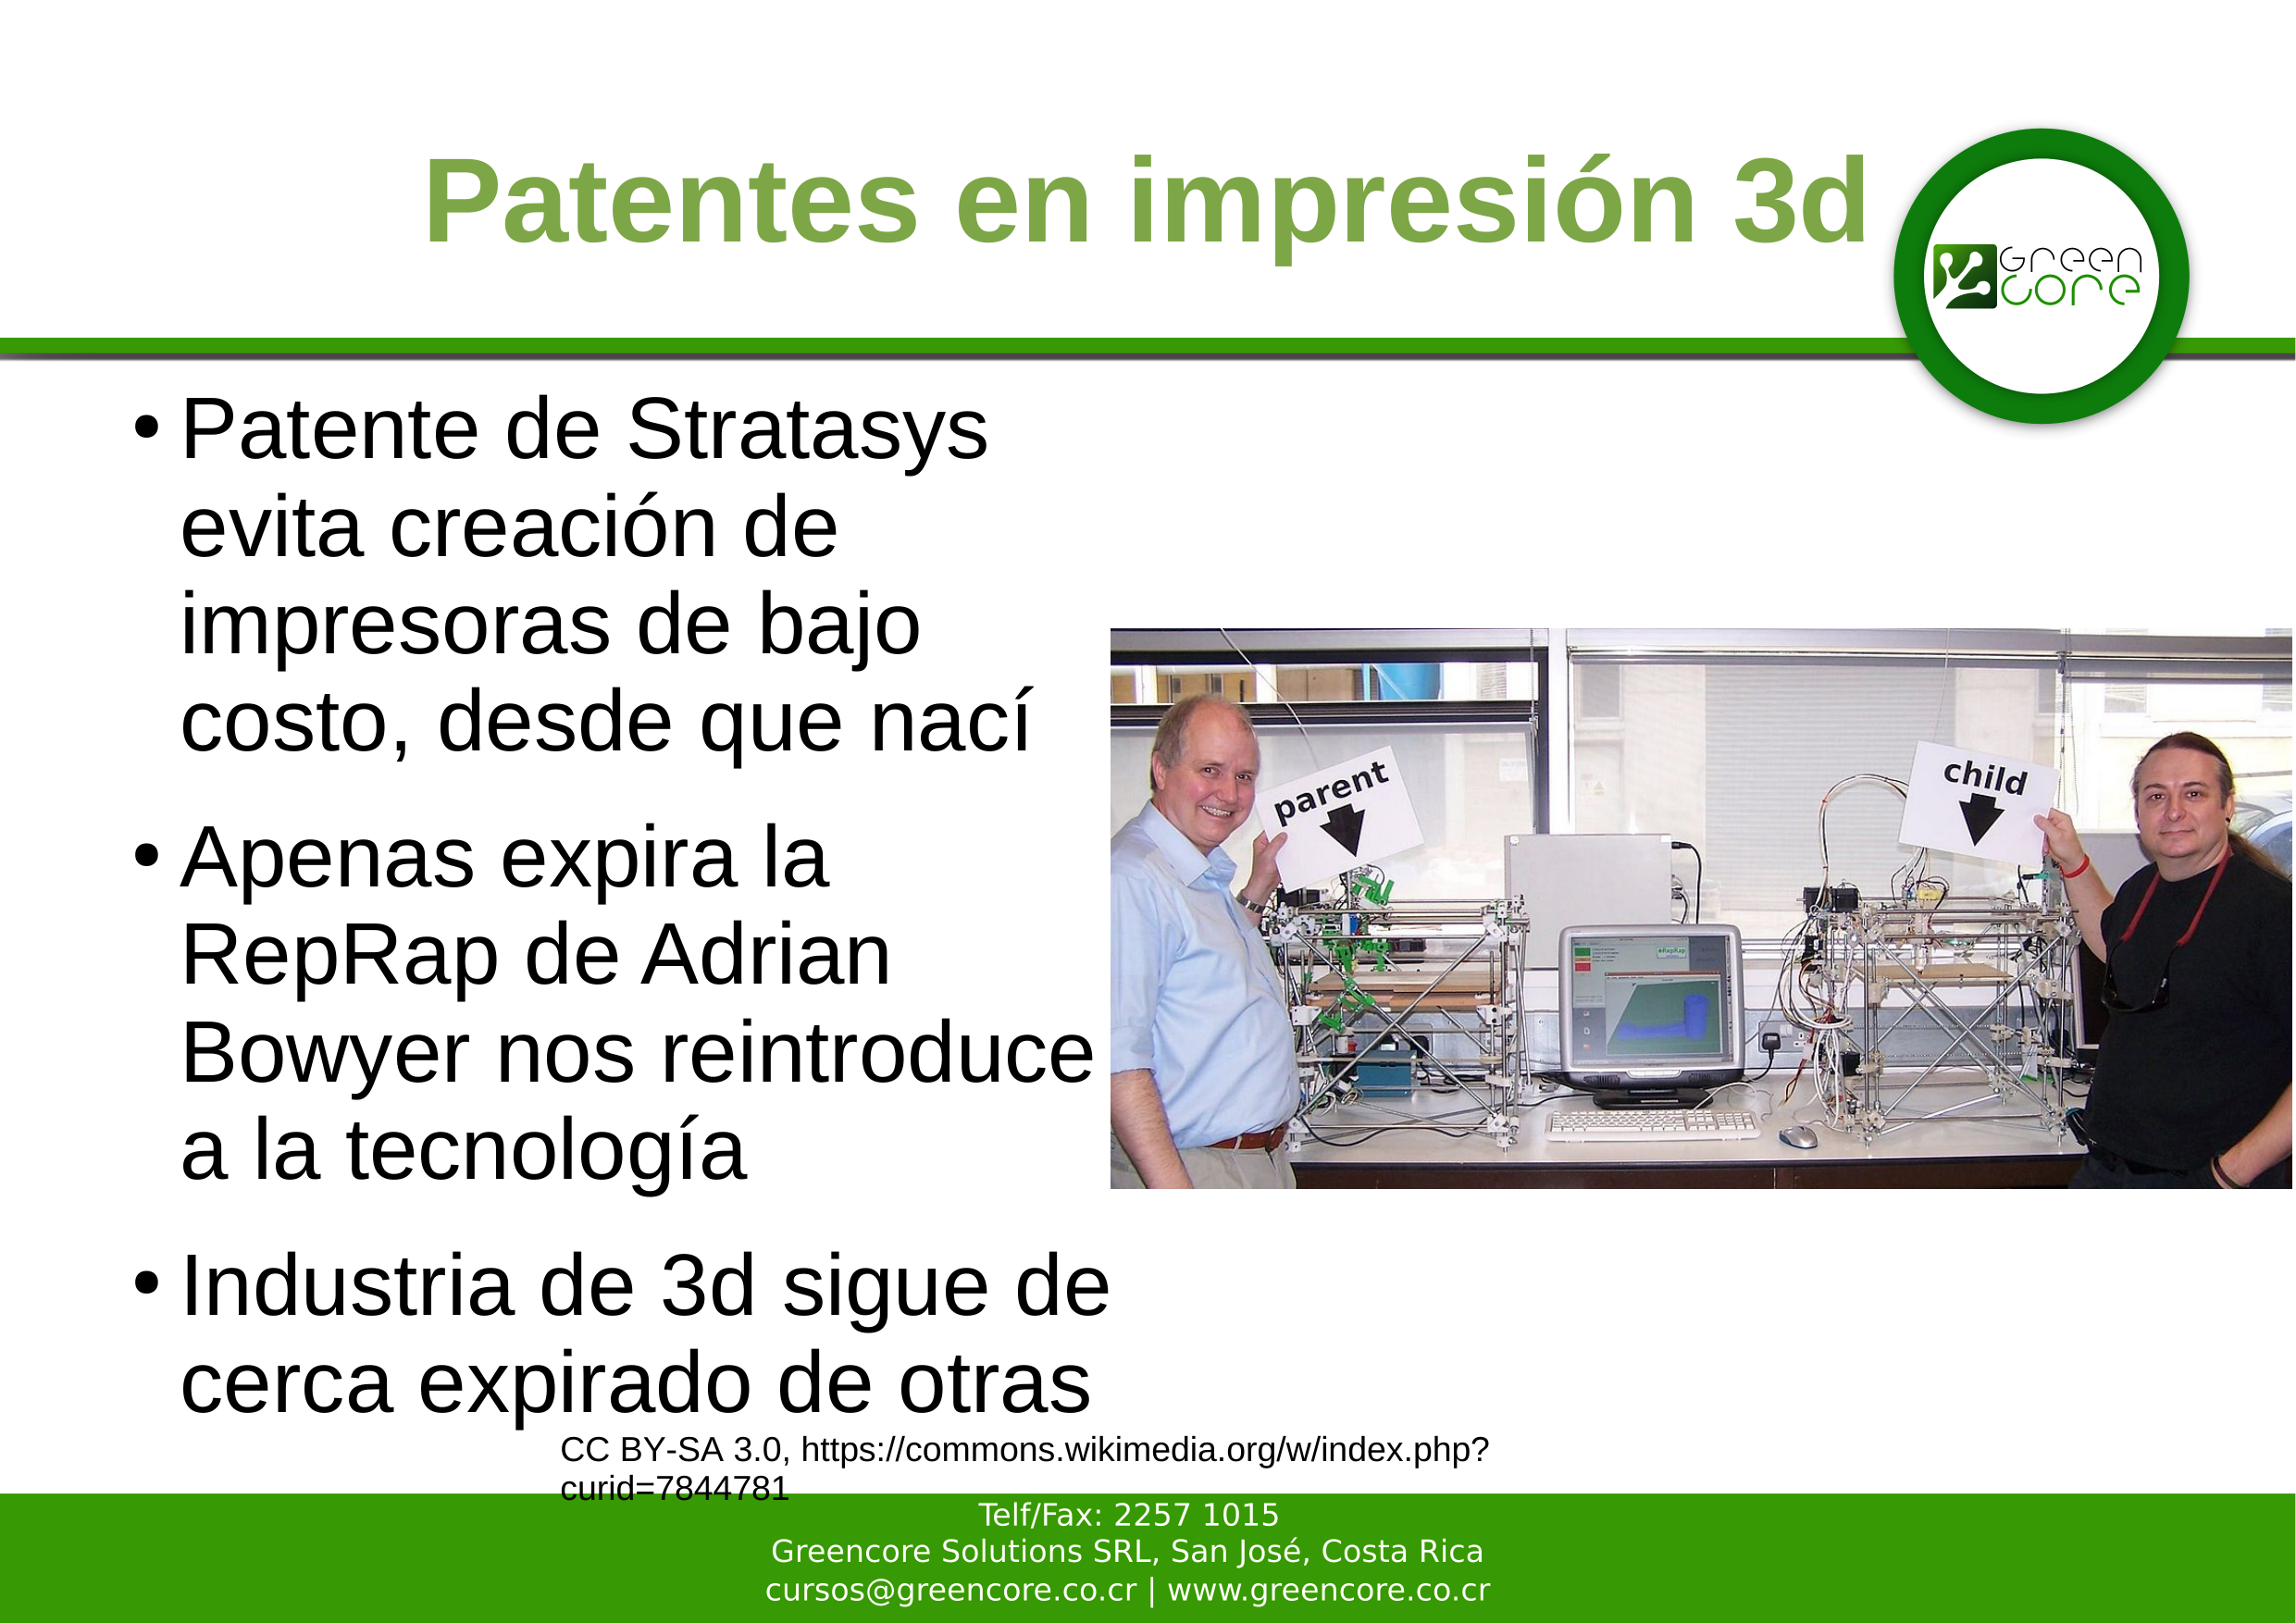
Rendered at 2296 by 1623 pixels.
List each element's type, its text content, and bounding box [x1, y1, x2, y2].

picture [0, 0, 2296, 1623]
list Patente de Stratasys evita creación de impresoras de bajo costo, desde que nací Apenas expira la RepRap de Adrian Bowyer nos reintroduce a la tecnología Industria de 3d sigue de cerca expirado de otras [115, 379, 1123, 1429]
title Patentes en impresión 3d [115, 64, 2181, 336]
text_box CC BY-SA 3.0, https://commons.wikimedia.org/w/index.php?curid=7844781 [546, 1423, 1730, 1476]
